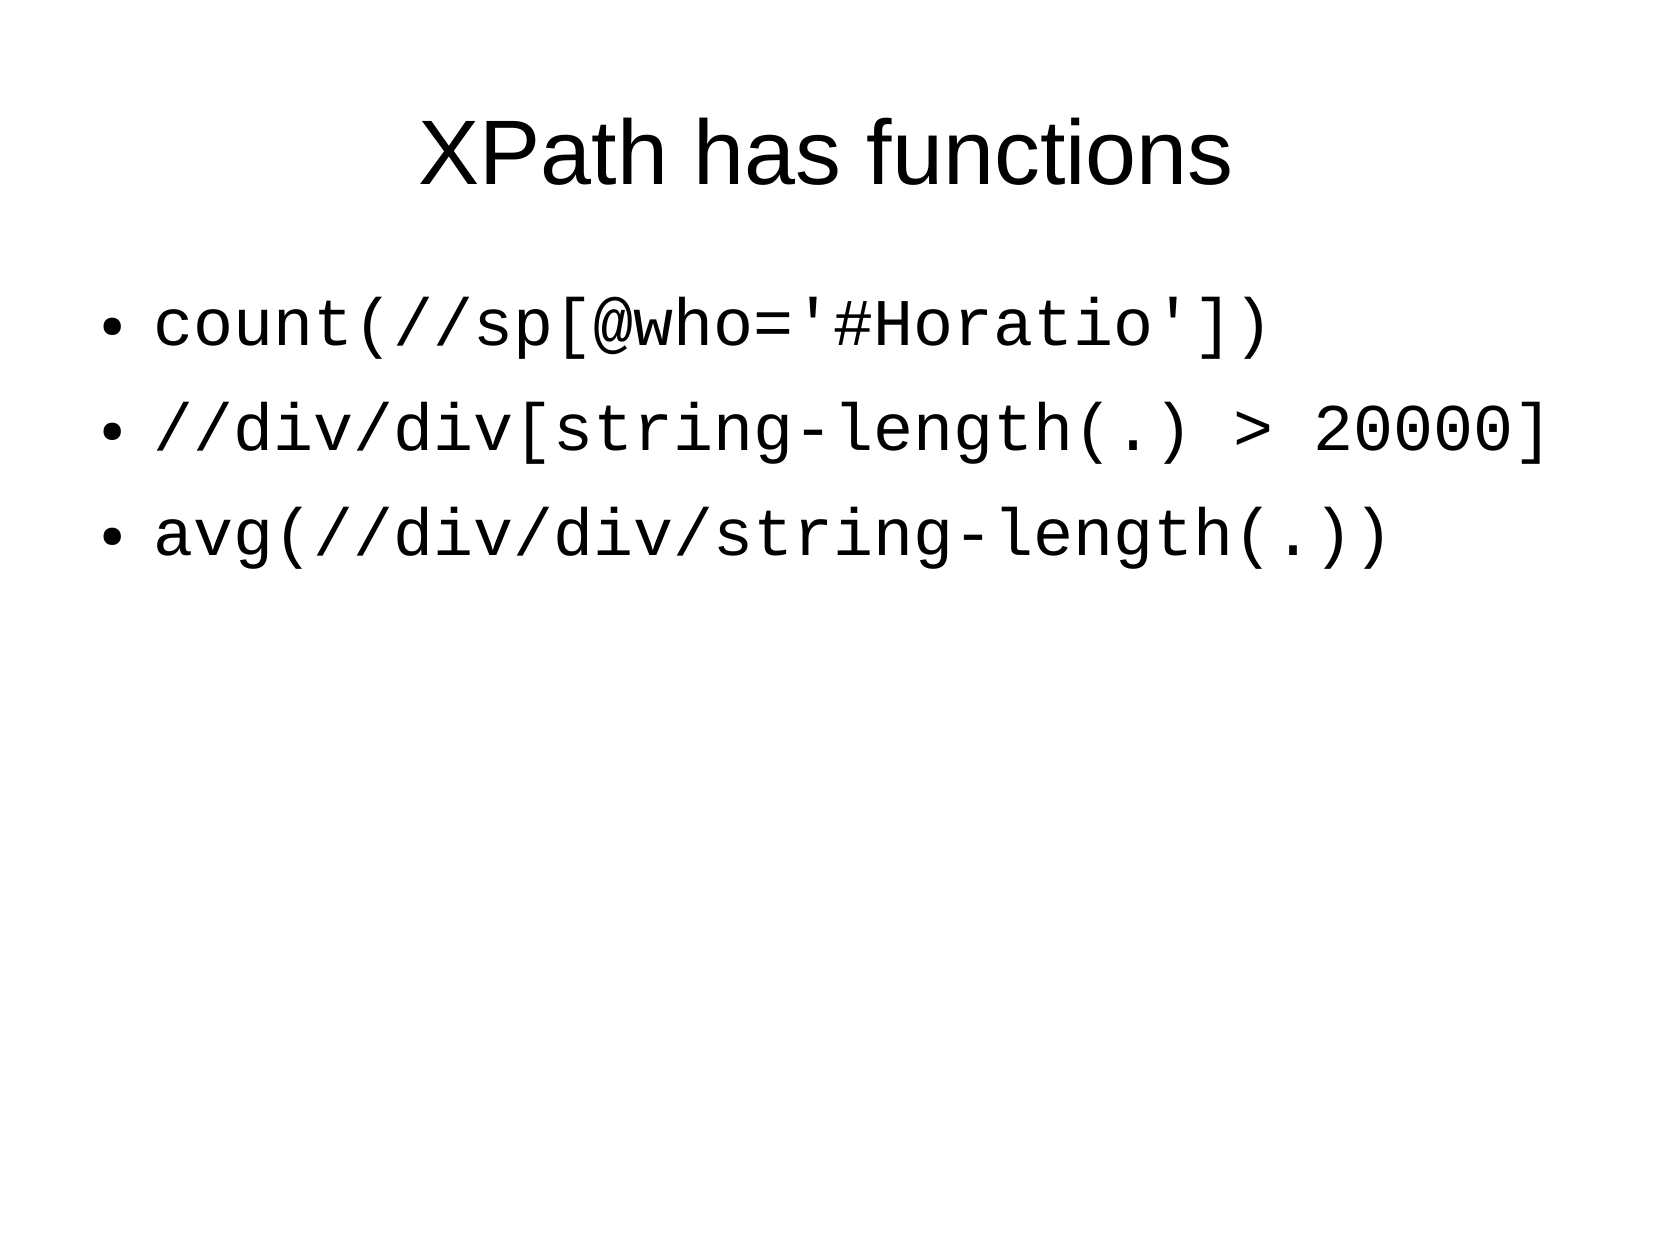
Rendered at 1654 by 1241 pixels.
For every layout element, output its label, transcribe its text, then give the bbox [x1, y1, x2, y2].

title XPath has functions [82, 49, 1571, 257]
list count(//sp[@who='#Horatio']) //div/div[string-length(.) > 20000] avg(//div/div/string-length(.)) [82, 290, 1571, 1010]
